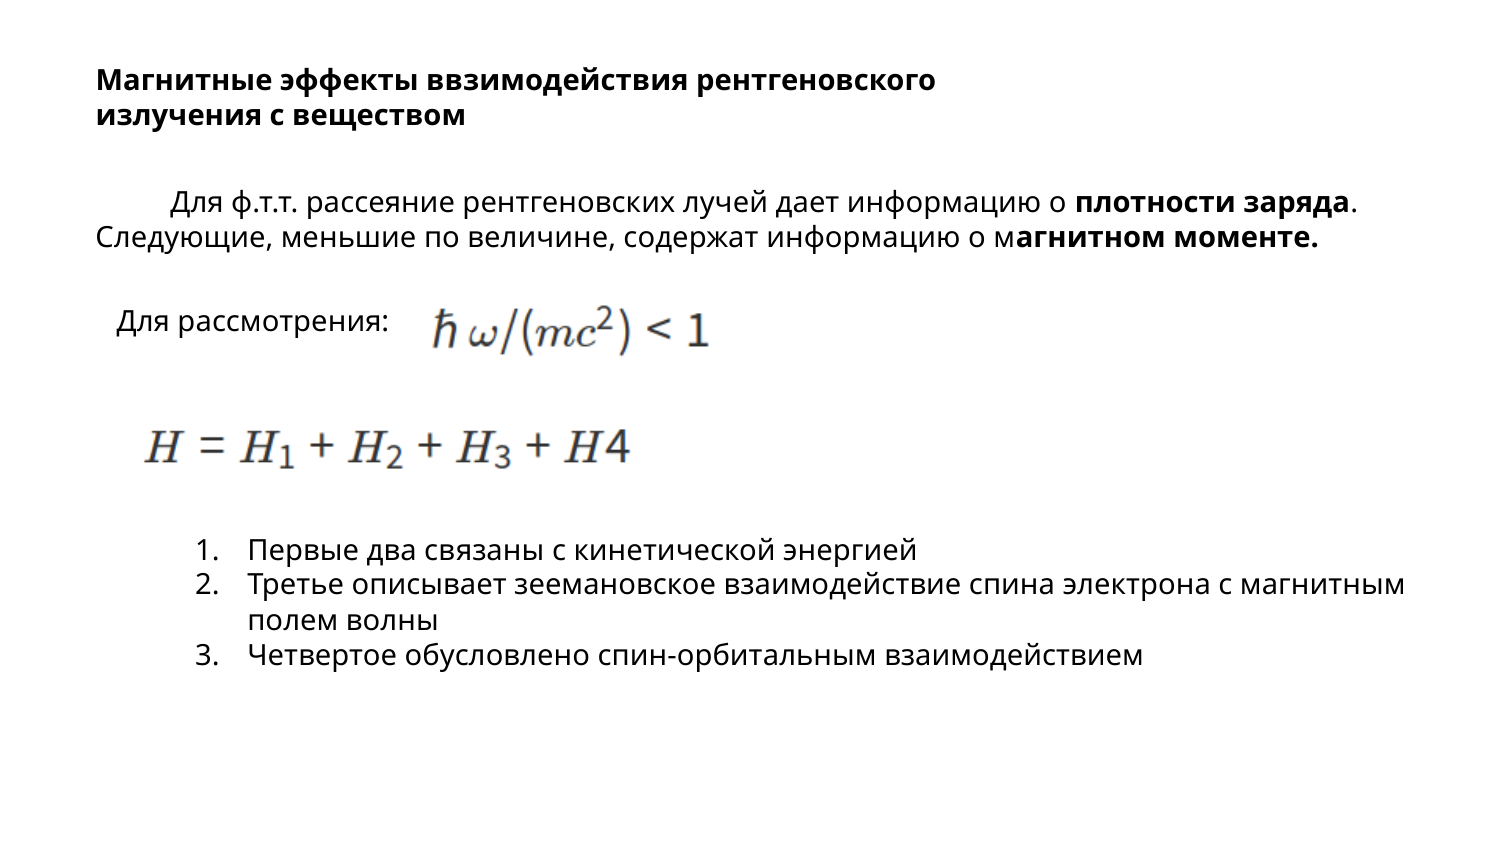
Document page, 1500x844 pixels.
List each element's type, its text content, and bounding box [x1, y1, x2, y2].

picture [408, 287, 751, 386]
text_box Первые два связаны с кинетической энергией Третье описывает зеемановское взаимодействие спина электрона с магнитным полем волны Четвертое обусловлено спин-орбитальным взаимодействием [157, 515, 1429, 700]
text_box Для рассмотрения: [101, 287, 408, 386]
text_box Магнитные эффекты ввзимодействия рентгеновского излучения с веществом [80, 46, 1019, 168]
picture [118, 403, 696, 508]
text_box Для ф.т.т. рассеяние рентгеновских лучей дает информацию о плотности заряда. Следующие, меньшие по величине, содержат информацию о магнитном моменте. [80, 168, 1443, 332]
